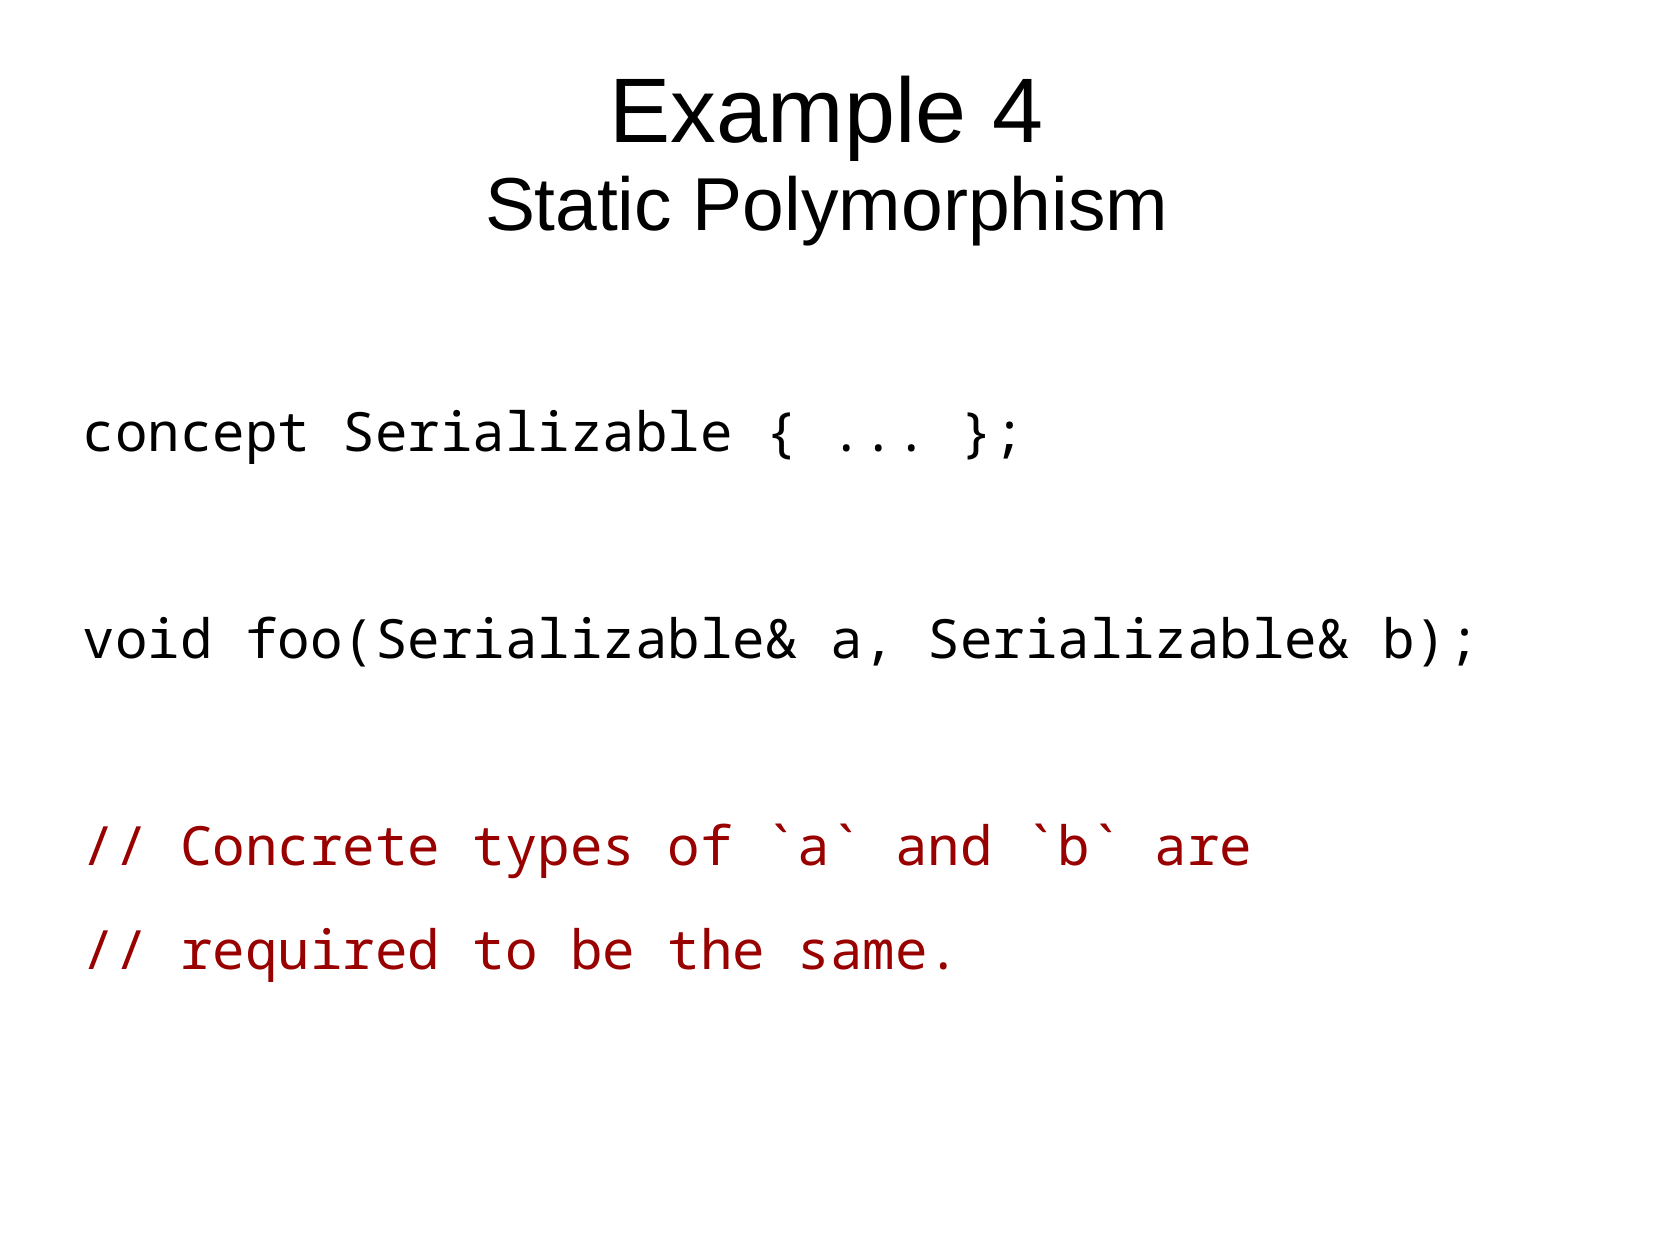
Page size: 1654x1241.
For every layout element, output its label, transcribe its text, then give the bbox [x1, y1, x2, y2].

list concept Serializable { ... }; void foo(Serializable& a, Serializable& b); // Concrete types of `a` and `b` are // required to be the same. [82, 290, 1571, 1010]
title Example 4 Static Polymorphism [82, 49, 1571, 257]
